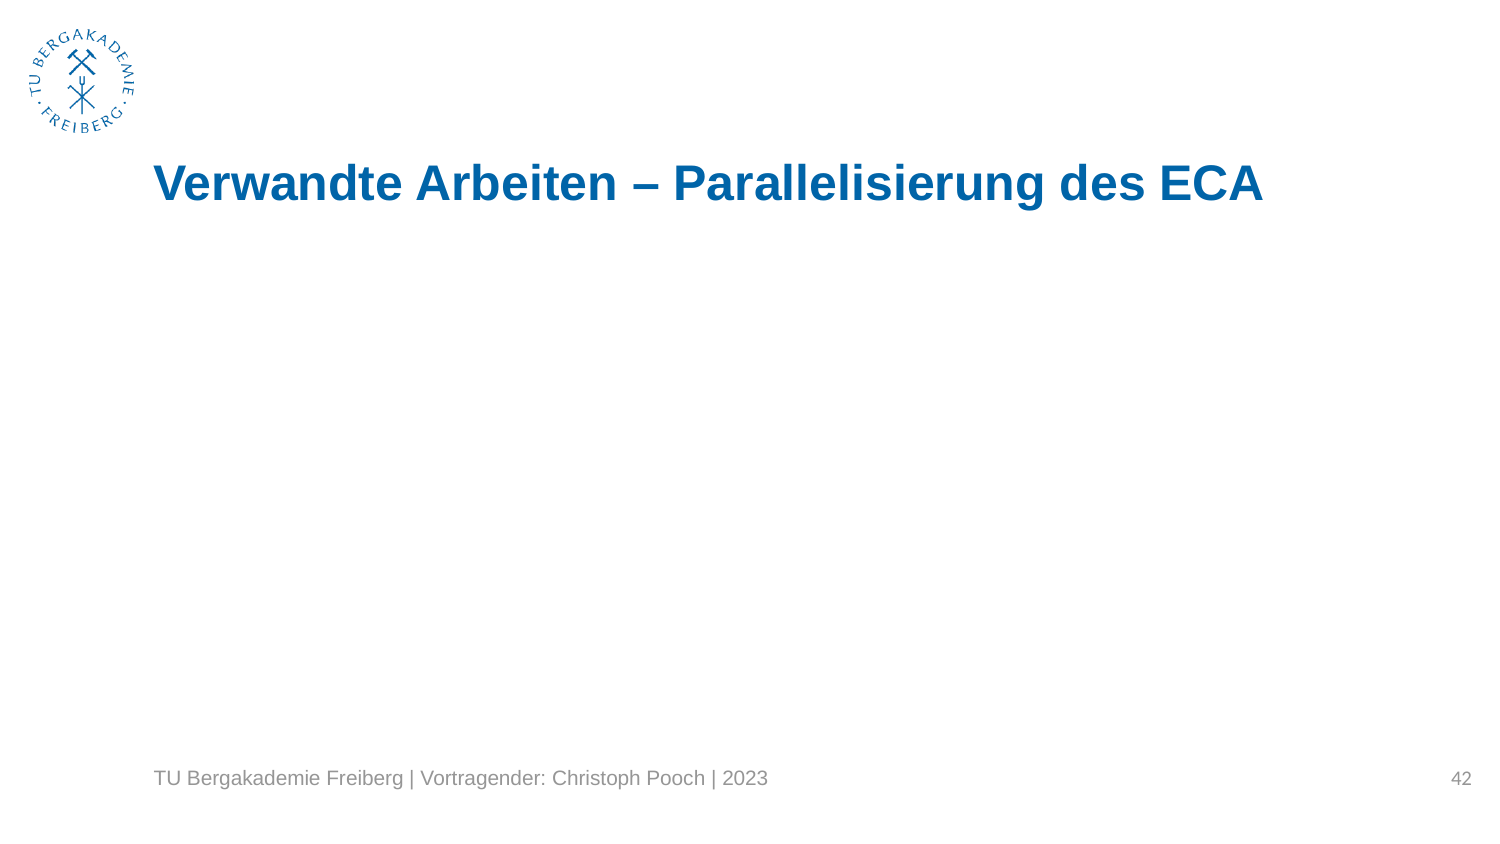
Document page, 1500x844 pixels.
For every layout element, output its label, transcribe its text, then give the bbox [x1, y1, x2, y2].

picture [29, 29, 134, 133]
slide_number 44 [1352, 764, 1473, 825]
list Verwandte Arbeiten – Parallelisierung des ECA [153, 150, 1477, 221]
footer TU Bergakademie Freiberg | Vortragender: Christoph Pooch | 2023 [153, 764, 1353, 824]
